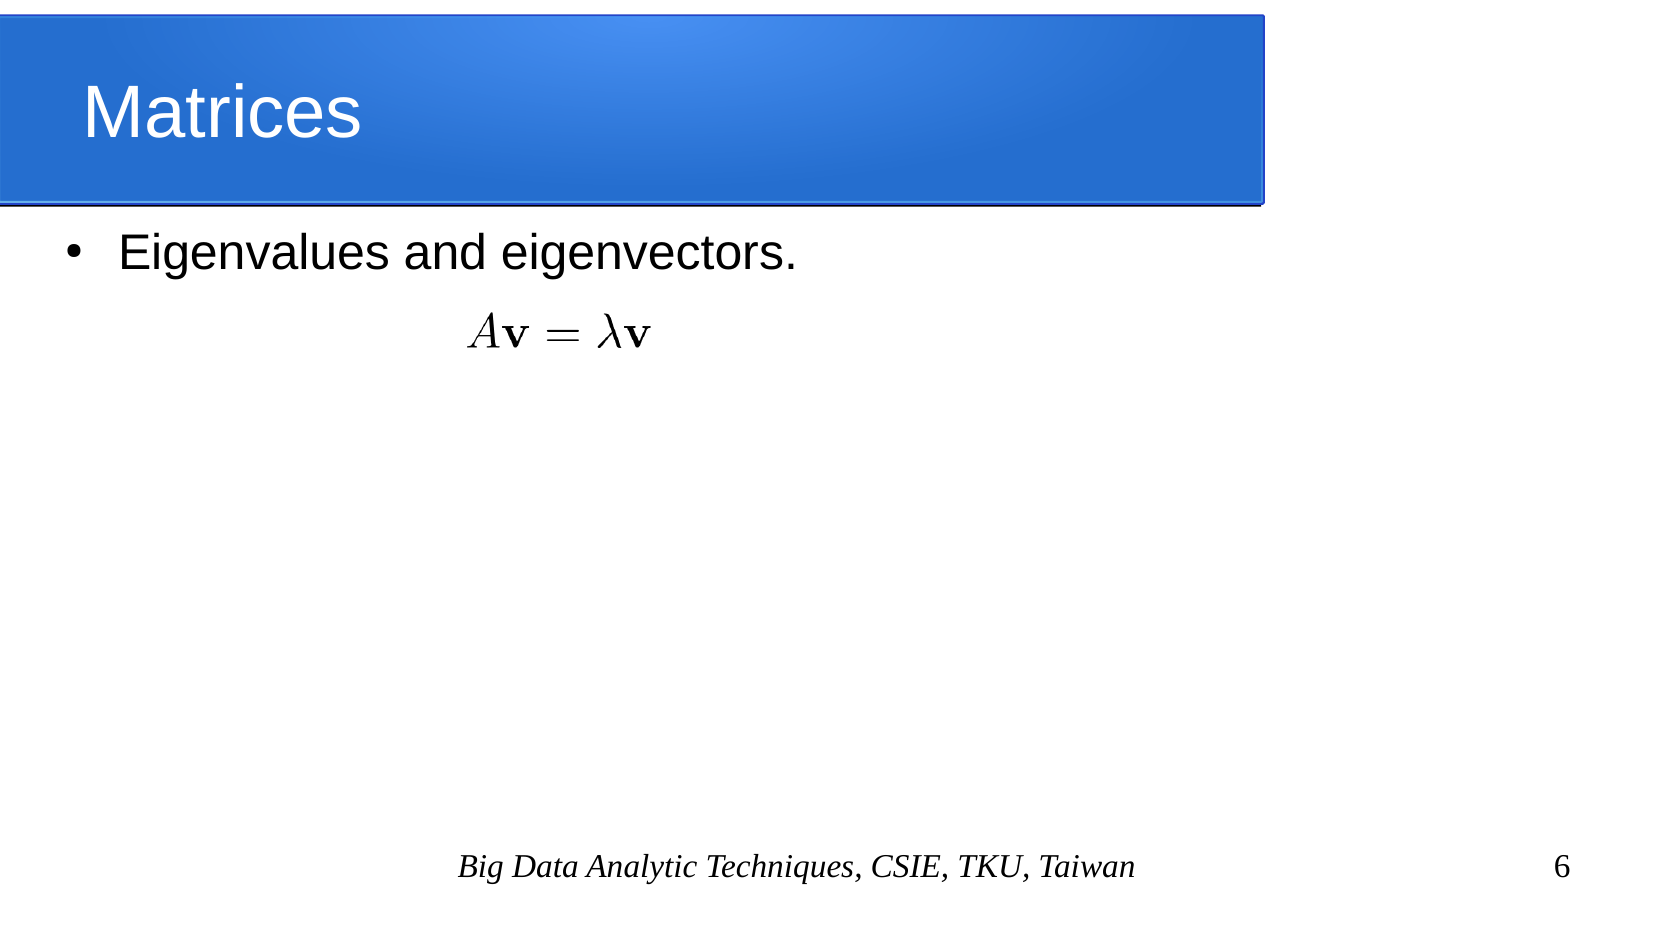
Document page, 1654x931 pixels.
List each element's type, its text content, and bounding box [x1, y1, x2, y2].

picture [466, 312, 651, 348]
title Matrices [82, 35, 1235, 189]
list Eigenvalues and eigenvectors. [47, 224, 1536, 764]
